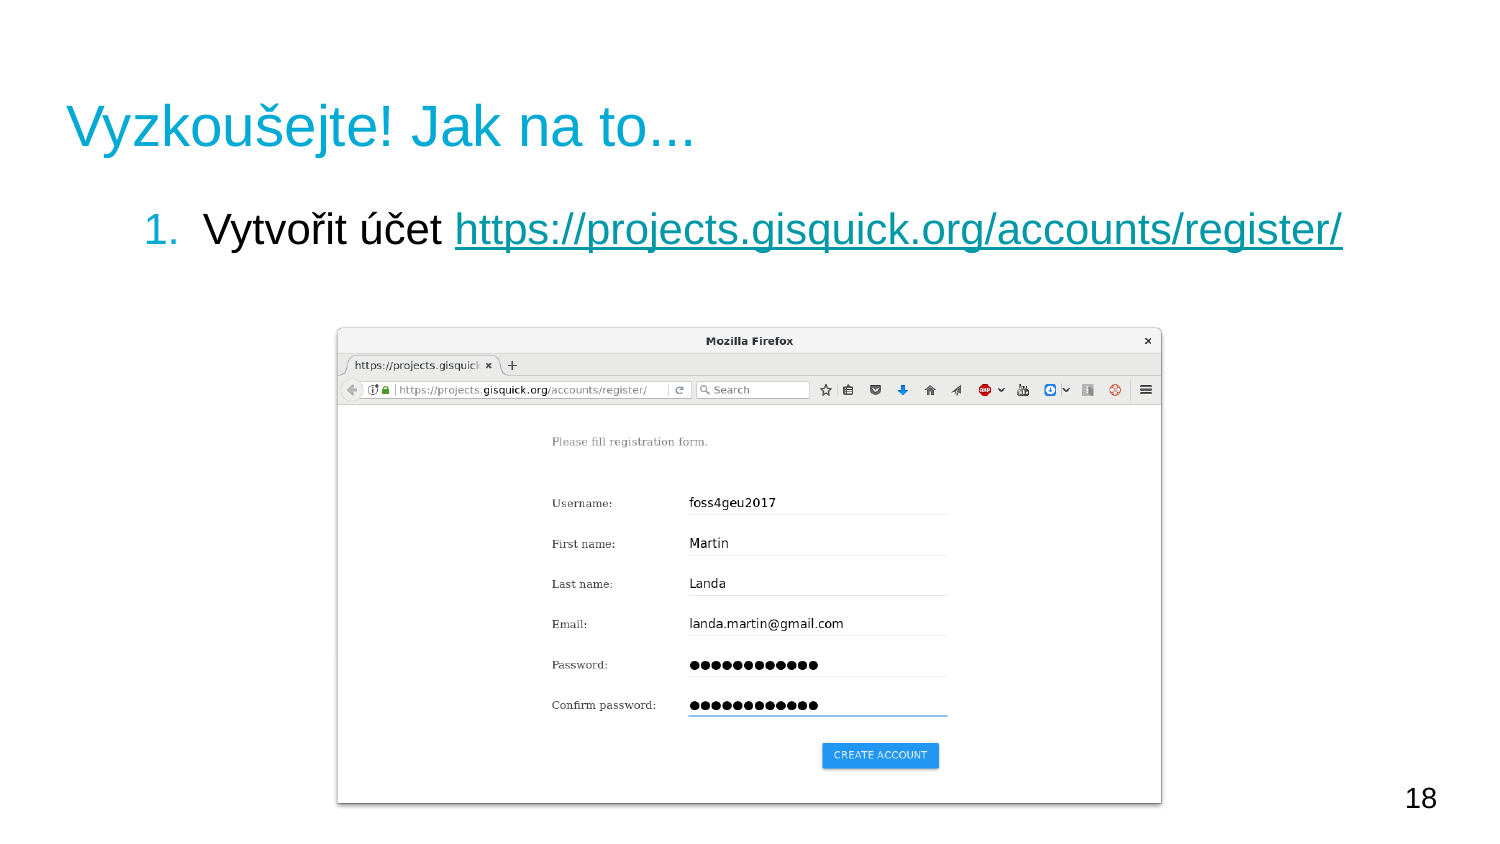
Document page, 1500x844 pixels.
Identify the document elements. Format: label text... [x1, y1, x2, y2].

slide_number <číslo> [1389, 764, 1480, 830]
title Vyzkoušejte! Jak na to... [51, 72, 1449, 167]
picture [330, 322, 1168, 810]
list Vytvořit účet https://projects.gisquick.org/accounts/register/ [112, 185, 1388, 747]
